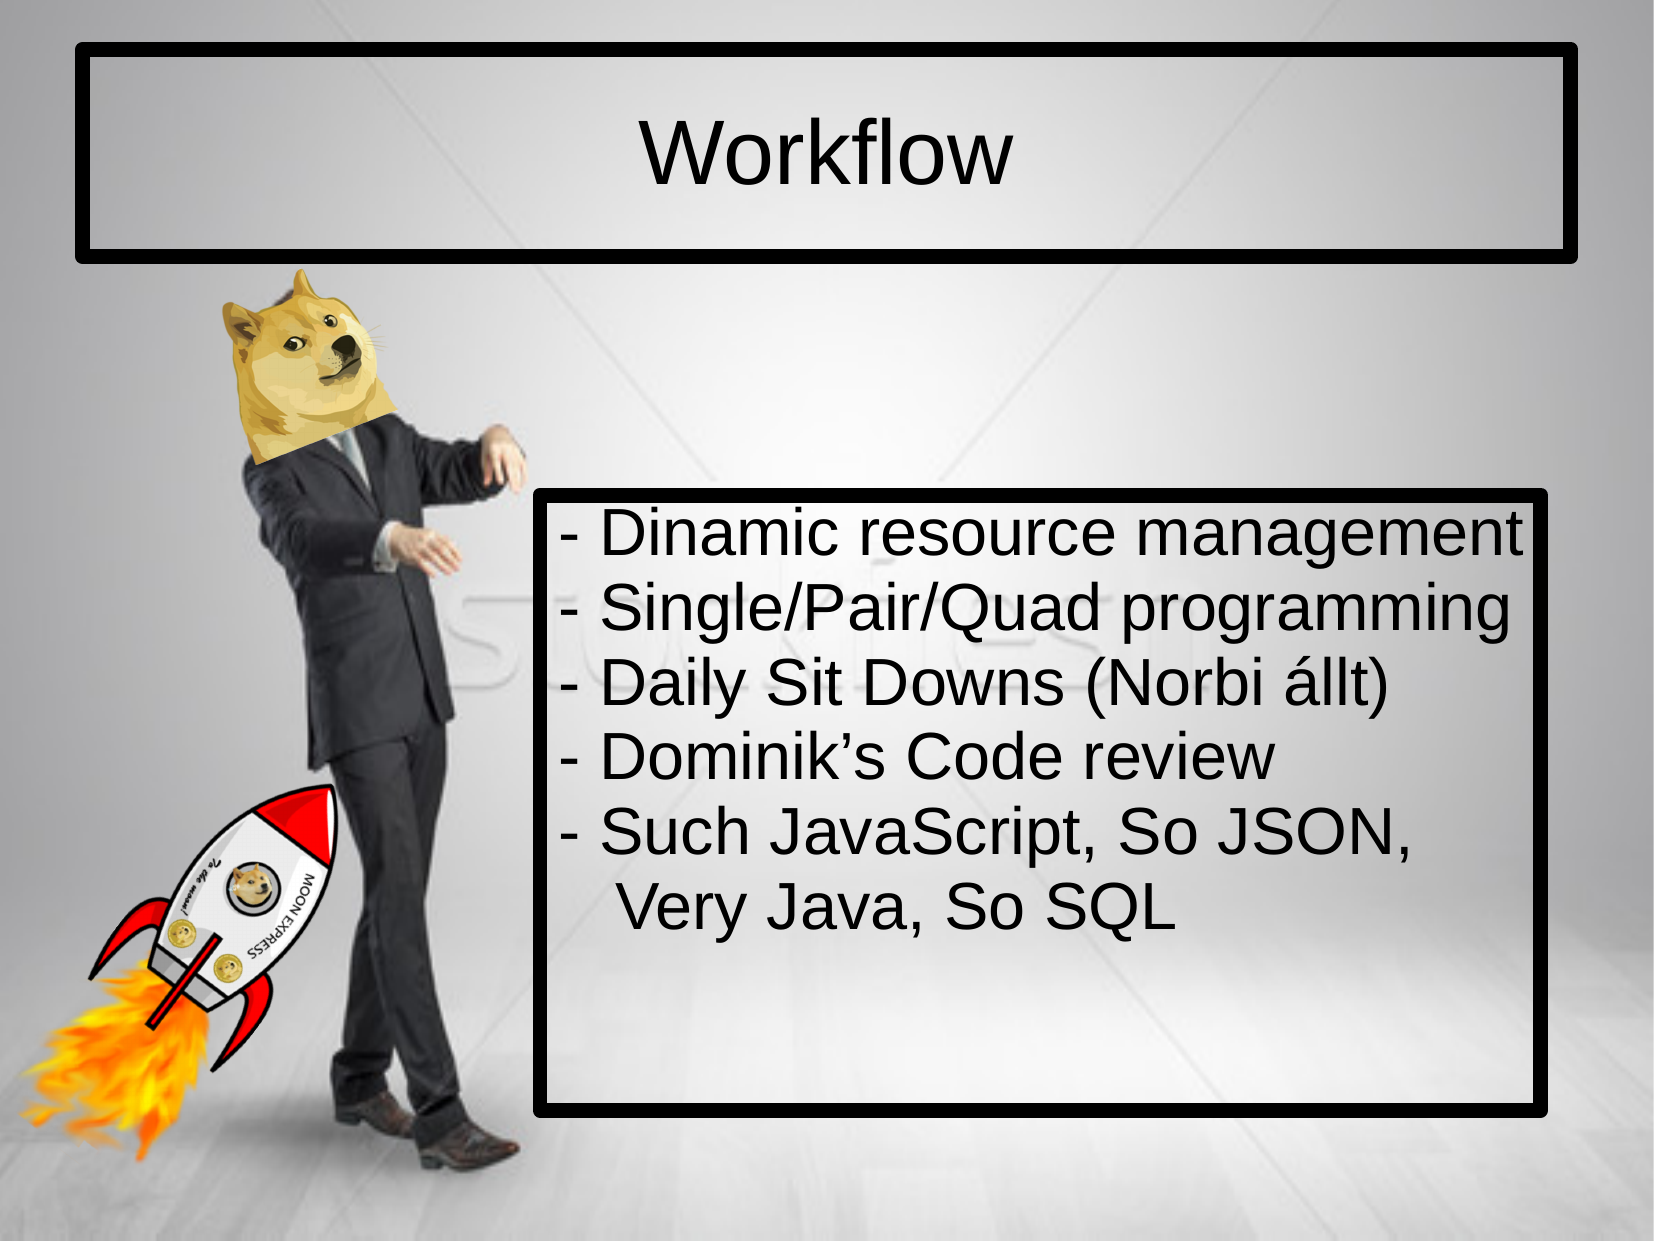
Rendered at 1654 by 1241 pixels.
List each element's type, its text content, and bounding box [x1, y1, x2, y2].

title Workflow [82, 49, 1571, 257]
subtitle - Dinamic resource management - Single/Pair/Quad programming - Daily Sit Downs (Norbi állt) - Dominik’s Code review - Such JavaScript, So JSON, Very Java, So SQL [540, 495, 1541, 1111]
picture [0, 0, 1654, 1241]
